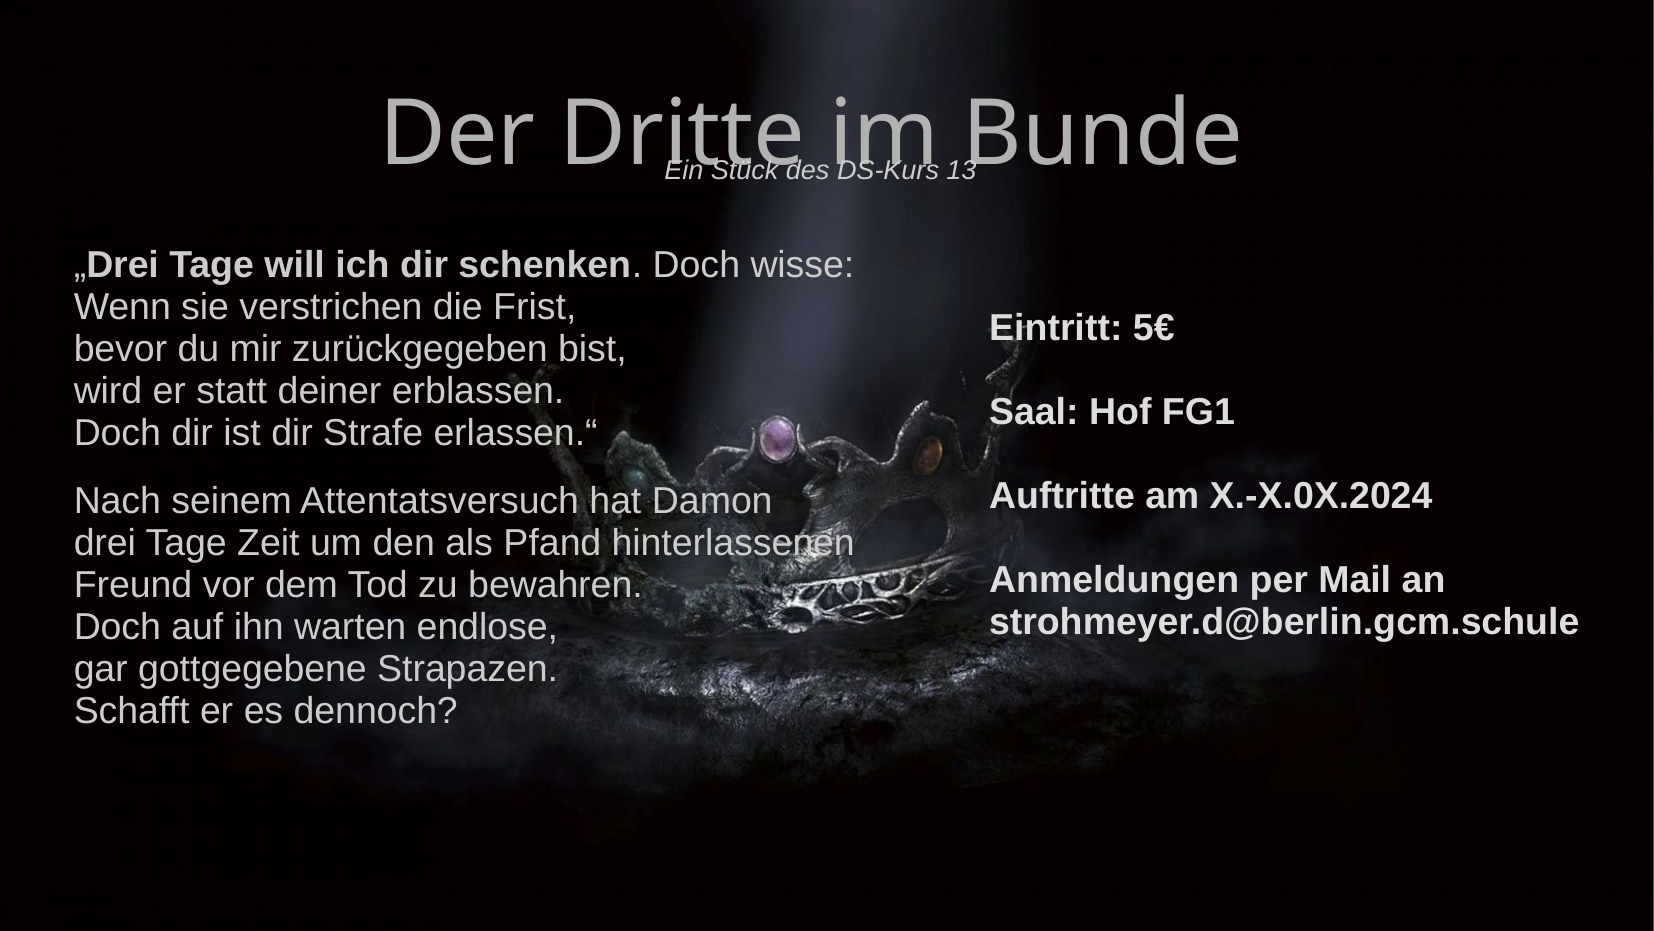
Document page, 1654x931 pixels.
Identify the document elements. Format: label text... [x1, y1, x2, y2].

text_box Der Dritte im Bunde [88, 59, 1536, 152]
text_box Eintritt: 5€ Saal: Hof FG1 Auftritte am X.-X.0X.2024 Anmeldungen per Mail an strohmeyer.d@berlin.gcm.schule [974, 298, 1625, 692]
text_box Ein Stück des DS-Kurs 13 [649, 147, 1418, 193]
text_box „Drei Tage will ich dir schenken. Doch wisse: Wenn sie verstrichen die Frist, bevor du mir zurückgegeben bist, wird er statt deiner erblassen. Doch dir ist dir Strafe erlassen.“ [59, 236, 1506, 461]
picture [0, 0, 1654, 931]
text_box Nach seinem Attentatsversuch hat Damon drei Tage Zeit um den als Pfand hinterlassenen Freund vor dem Tod zu bewahren. Doch auf ihn warten endlose, gar gottgegebene Strapazen. Schafft er es dennoch? [59, 472, 1565, 740]
